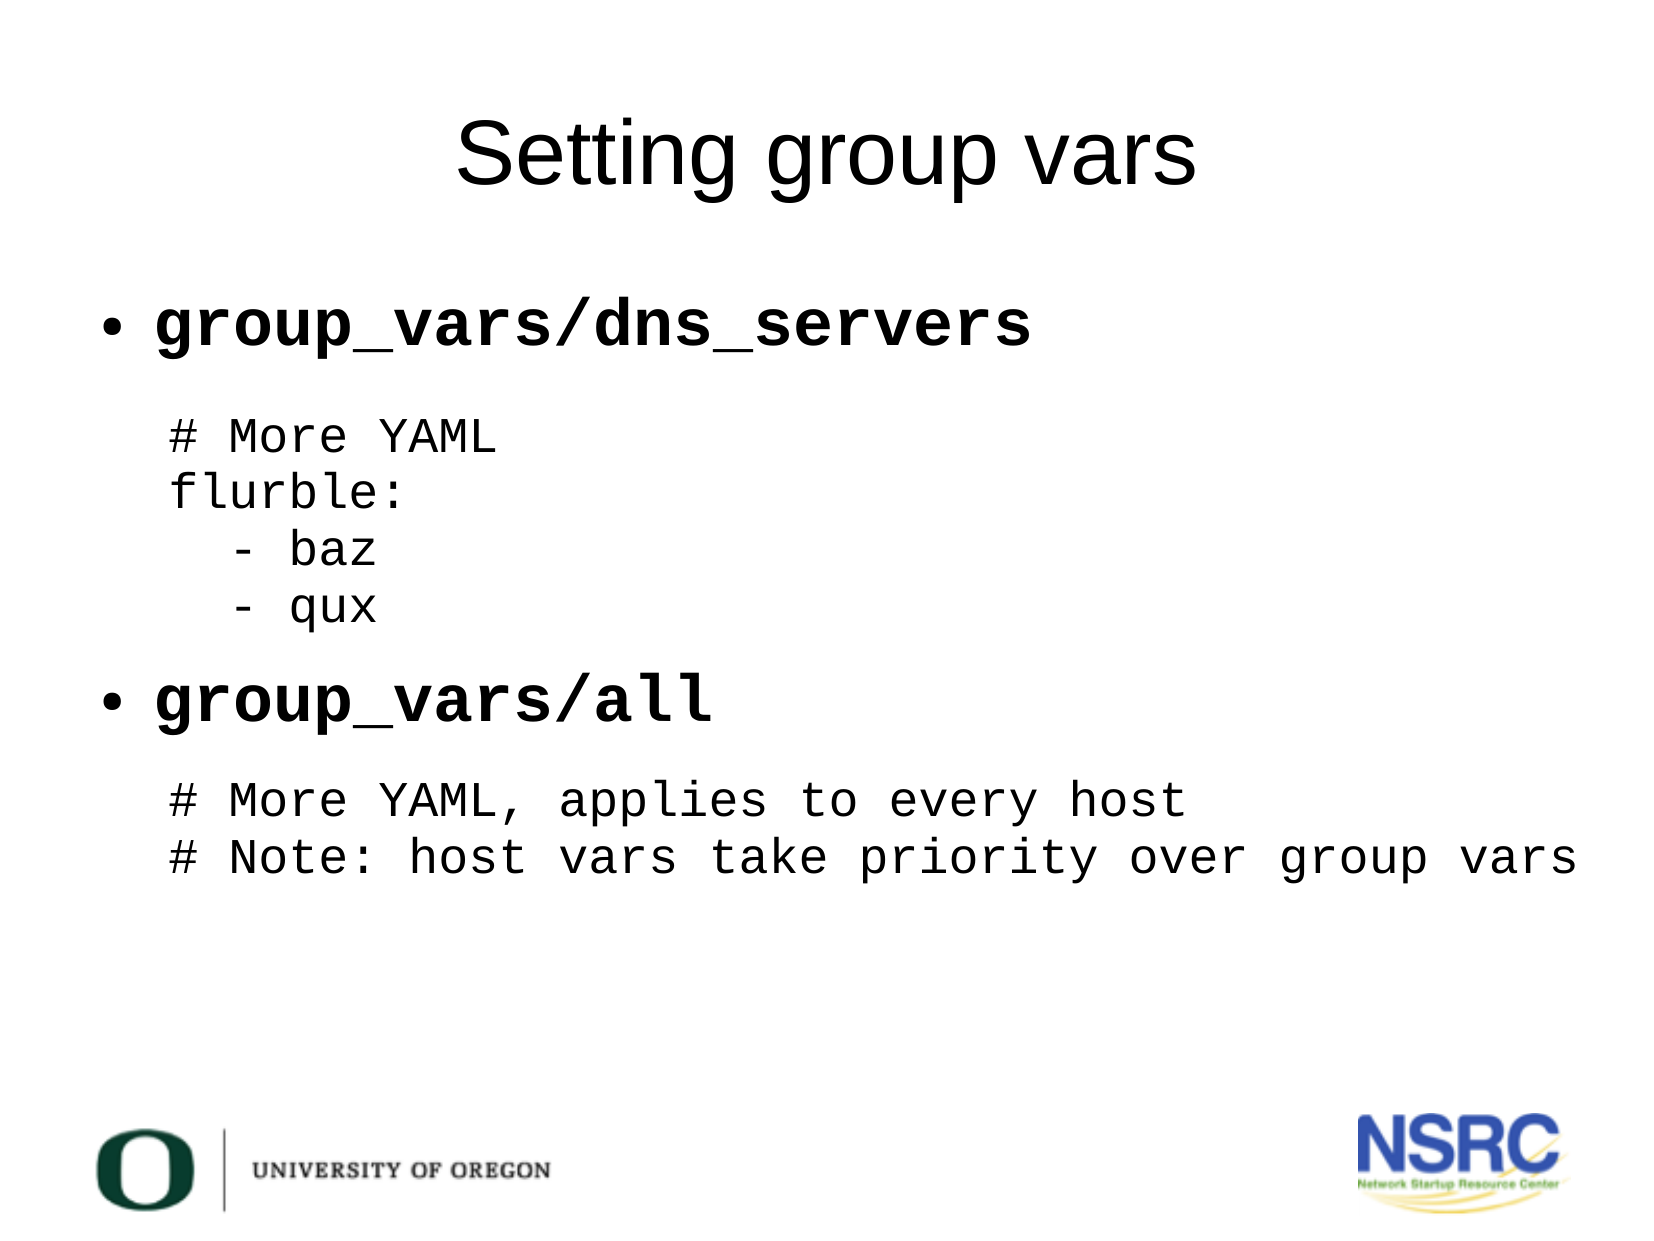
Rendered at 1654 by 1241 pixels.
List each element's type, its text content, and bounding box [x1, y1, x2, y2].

picture [82, 1125, 566, 1216]
text_box # More YAML flurble: - baz - qux [153, 403, 1654, 645]
picture [1358, 1113, 1571, 1216]
text_box # More YAML, applies to every host # Note: host vars take priority over group vars [153, 767, 1654, 952]
list group_vars/all [82, 665, 1571, 768]
list group_vars/dns_servers [82, 290, 1571, 634]
title Setting group vars [82, 49, 1571, 257]
